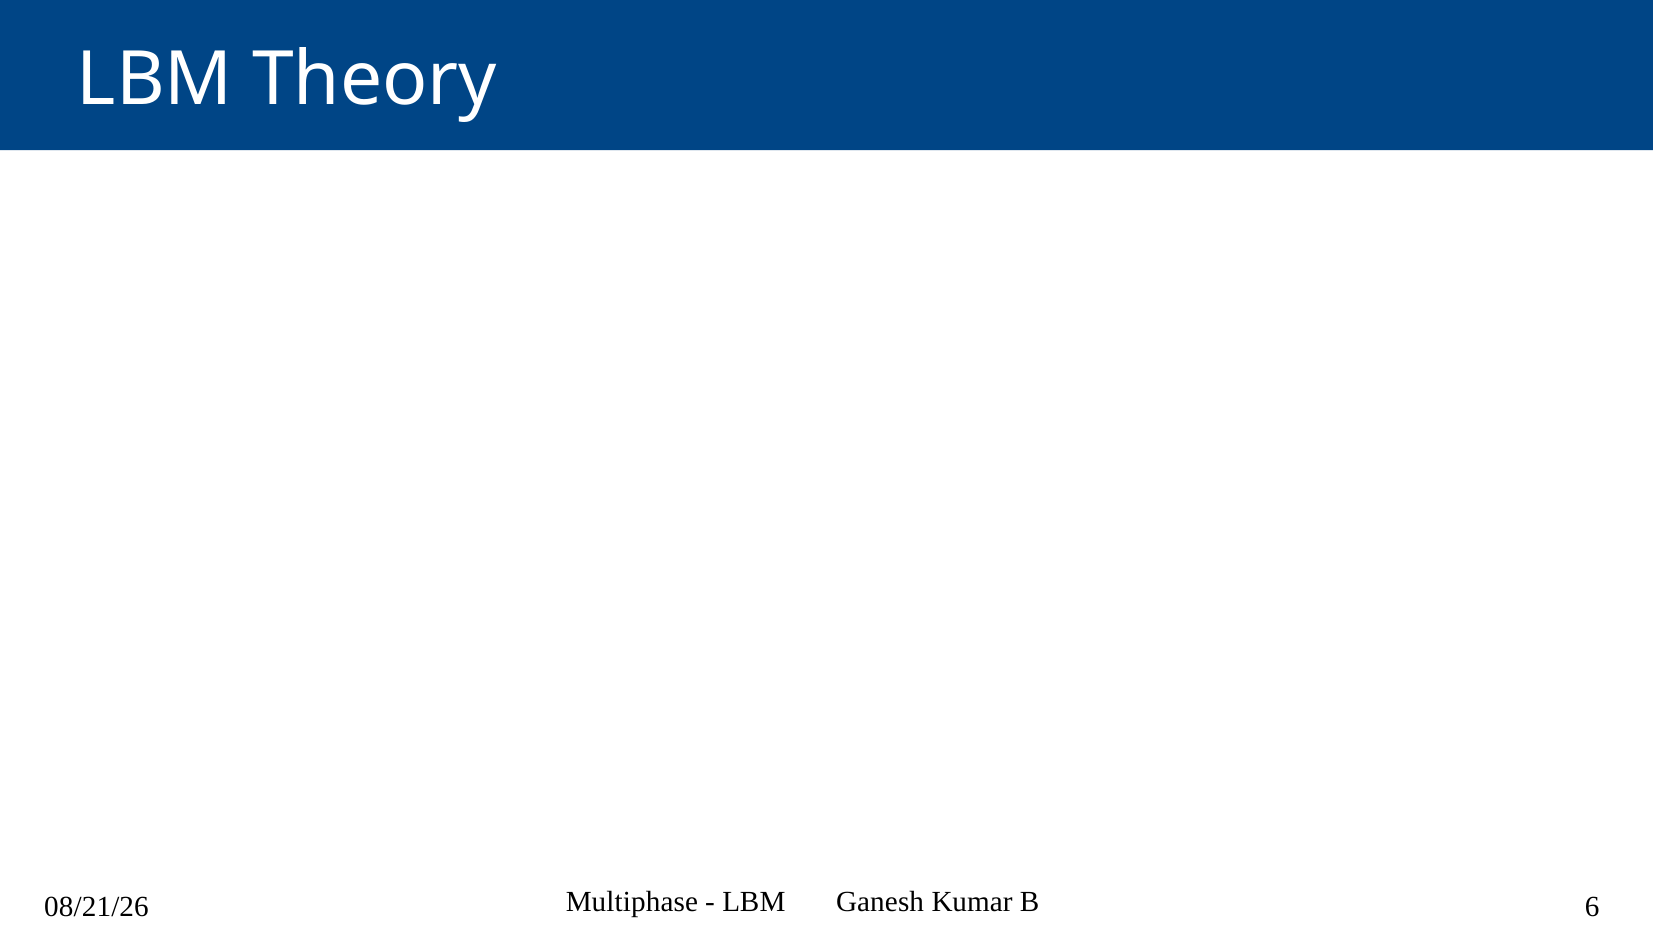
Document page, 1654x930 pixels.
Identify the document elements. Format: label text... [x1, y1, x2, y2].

title LBM Theory [0, 0, 1653, 151]
